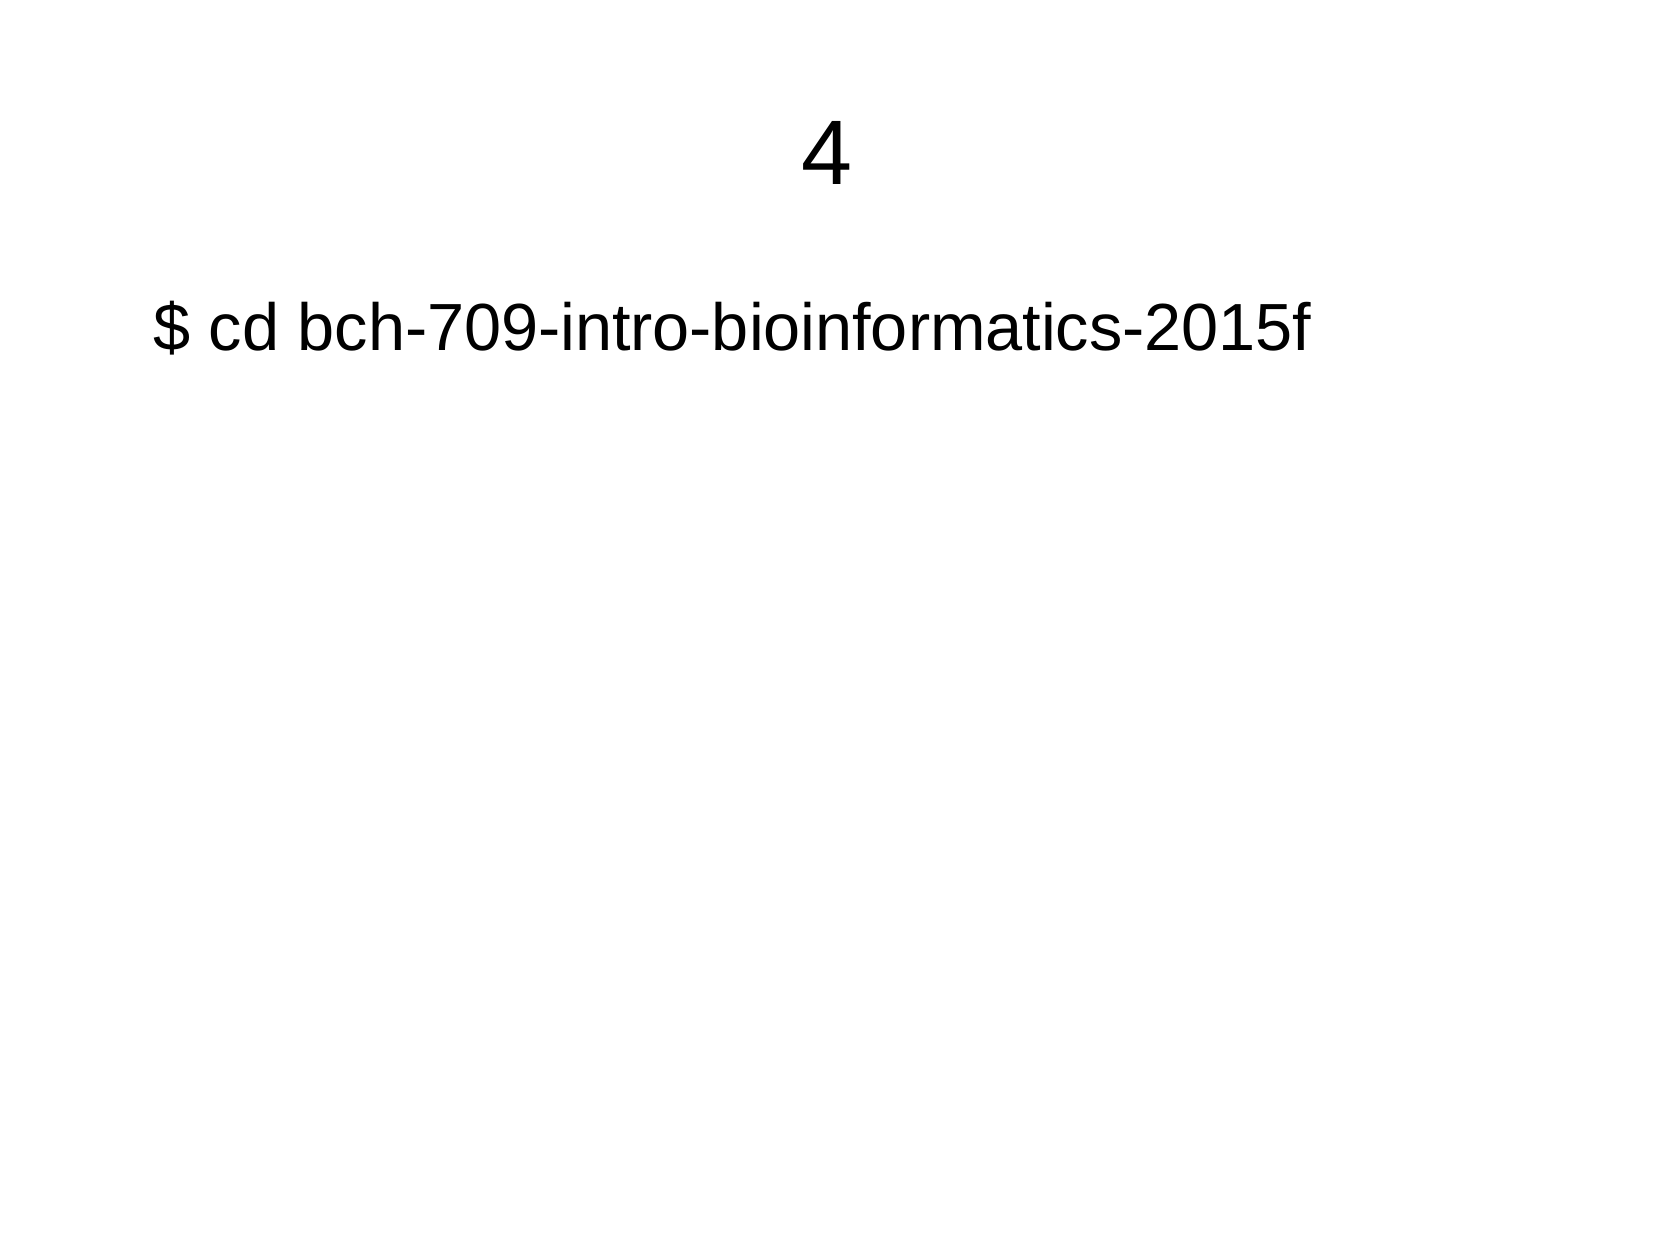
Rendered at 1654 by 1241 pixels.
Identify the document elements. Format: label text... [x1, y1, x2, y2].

title 4 [82, 49, 1571, 257]
list $ cd bch-709-intro-bioinformatics-2015f [82, 290, 1571, 1010]
